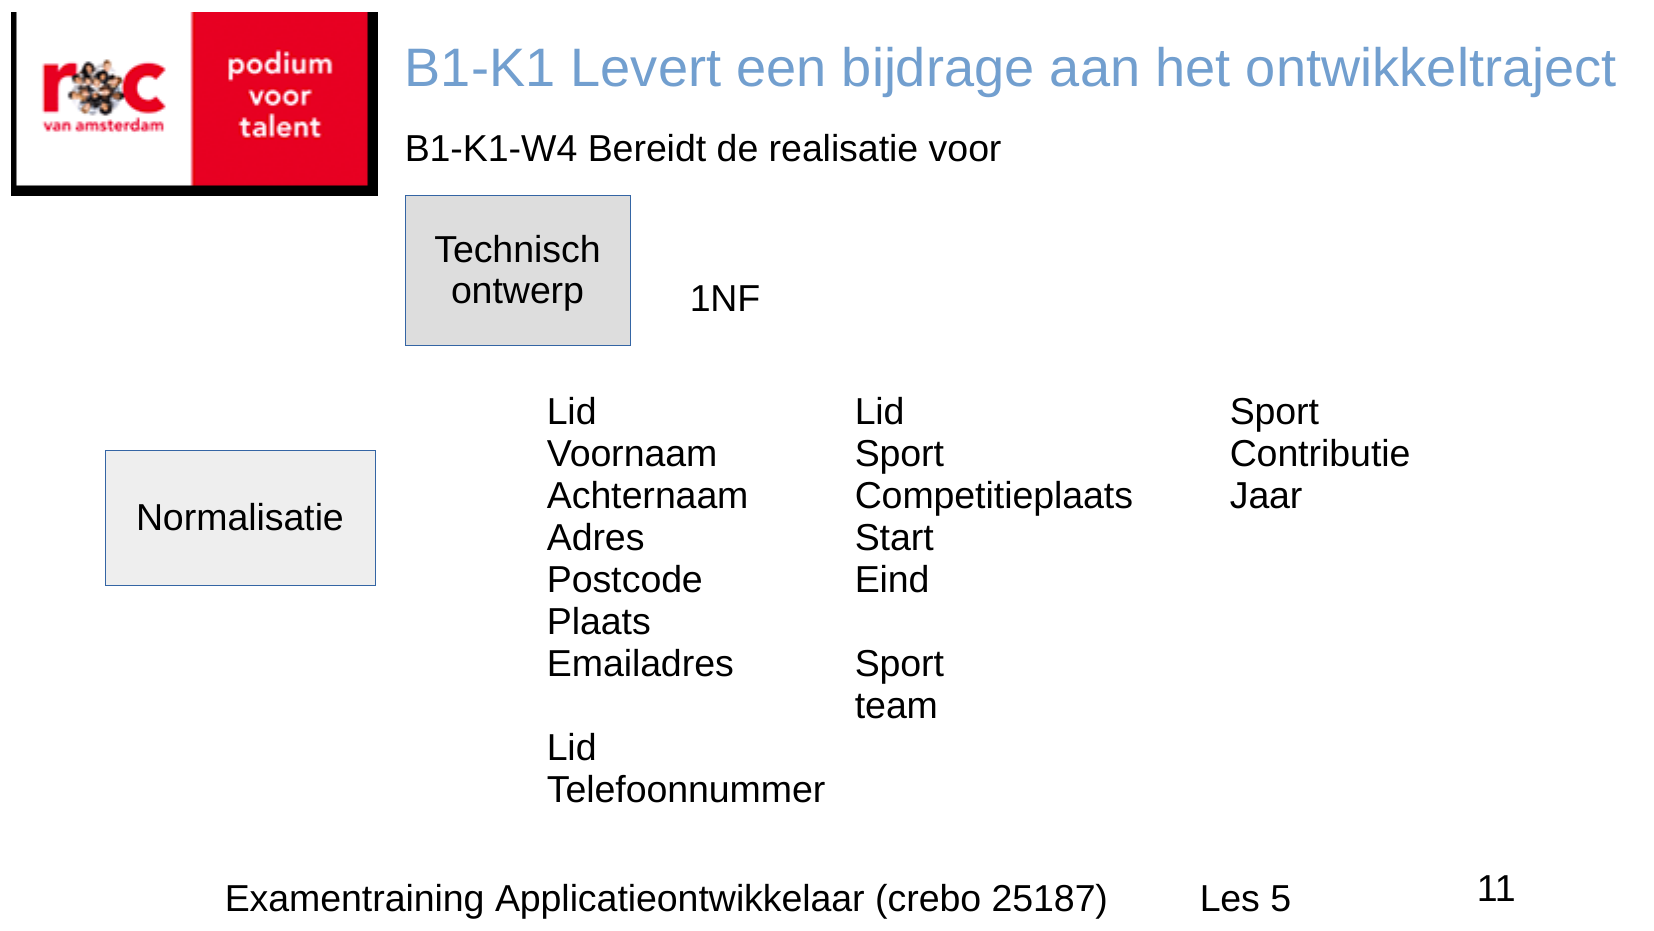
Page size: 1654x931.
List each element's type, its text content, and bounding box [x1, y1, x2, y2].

text_box Normalisatie [105, 450, 376, 586]
text_box Les 5 [1185, 870, 1336, 927]
text_box Examentraining Applicatieontwikkelaar (crebo 25187) [210, 870, 1141, 927]
picture [11, 12, 378, 196]
text_box Sport Contributie Jaar [1215, 383, 1654, 861]
text_box B1-K1 Levert een bijdrage aan het ontwikkeltraject [390, 30, 1654, 166]
text_box B1-K1-W4 Bereidt de realisatie voor [390, 120, 1486, 219]
text_box Technisch ontwerp [405, 195, 631, 346]
text_box 1NF [675, 270, 1006, 327]
text_box Lid Voornaam Achternaam Adres Postcode Plaats Emailadres Lid Telefoonnummer [532, 383, 840, 861]
text_box Lid Sport Competitieplaats Start Eind Sport team [840, 383, 1201, 861]
text_box <number> [1462, 861, 1654, 931]
